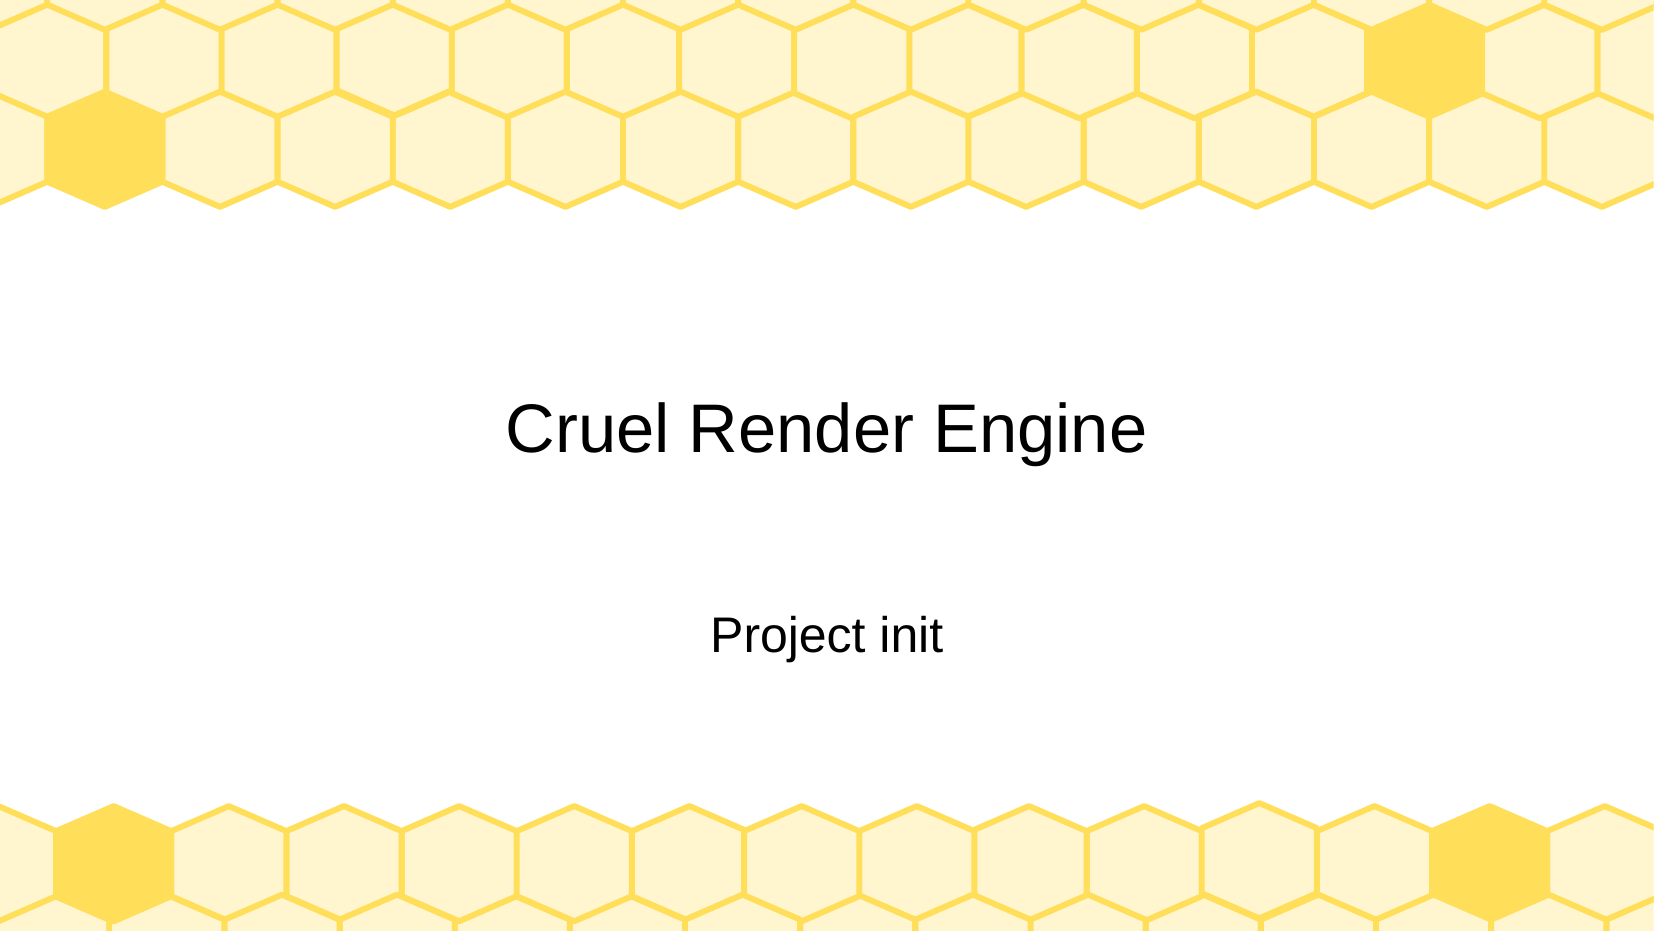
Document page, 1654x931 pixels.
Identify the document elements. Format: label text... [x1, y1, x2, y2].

title Cruel Render Engine [88, 324, 1565, 532]
subtitle Project init [88, 561, 1565, 709]
